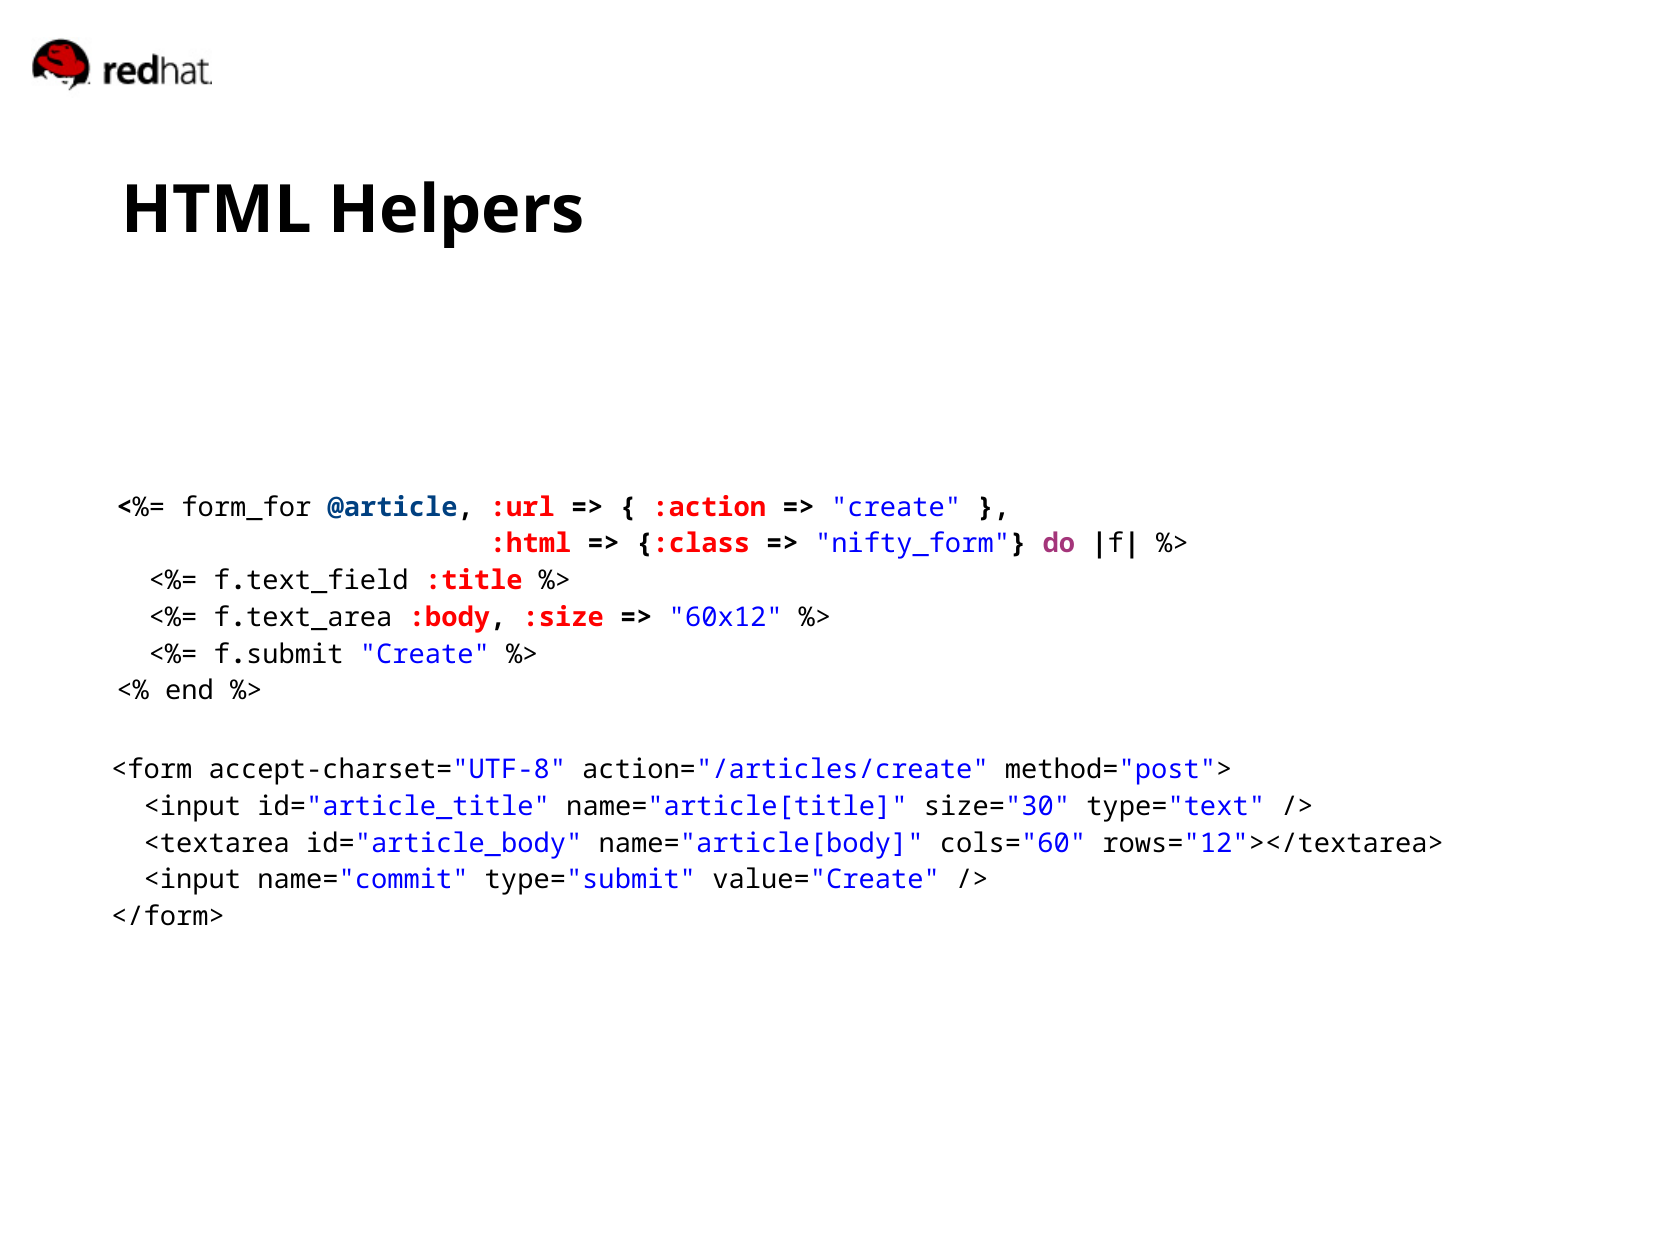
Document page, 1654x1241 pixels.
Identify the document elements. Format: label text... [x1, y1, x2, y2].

text_box <%= form_for @article, :url => { :action => "create" }, :html => {:class => "nifty_form"} do |f| %> <%= f.text_field :title %> <%= f.text_area :body, :size => "60x12" %> <%= f.submit "Create" %> <% end %> [116, 487, 1654, 676]
text_box <form accept-charset="UTF-8" action="/articles/create" method="post"> <input id="article_title" name="article[title]" size="30" type="text" /> <textarea id="article_body" name="article[body]" cols="60" rows="12"></textarea> <input name="commit" type="submit" value="Create" /> </form> [111, 750, 1542, 907]
title HTML Helpers [121, 102, 1534, 310]
picture [31, 37, 212, 98]
